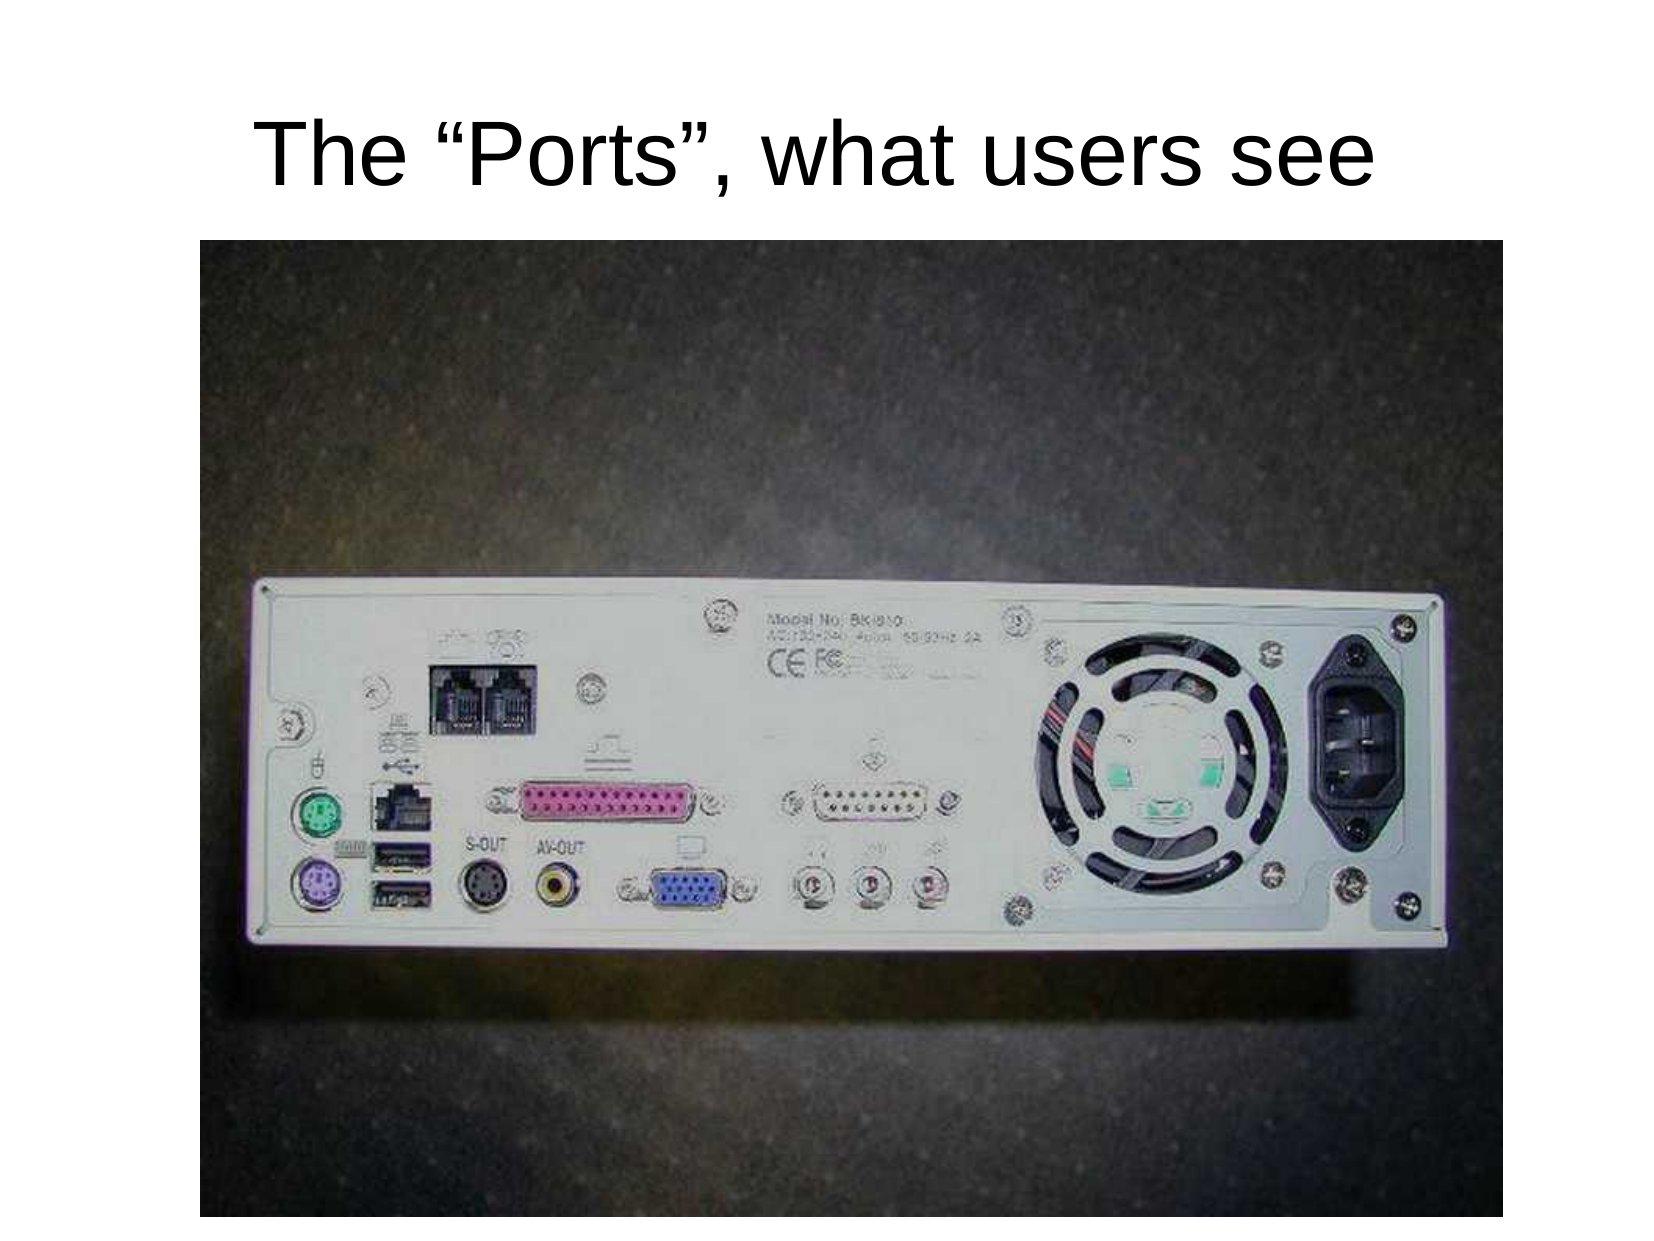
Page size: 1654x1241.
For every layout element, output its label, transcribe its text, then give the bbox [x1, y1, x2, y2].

picture [200, 240, 1503, 1217]
title The “Ports”, what users see [168, 25, 1463, 282]
